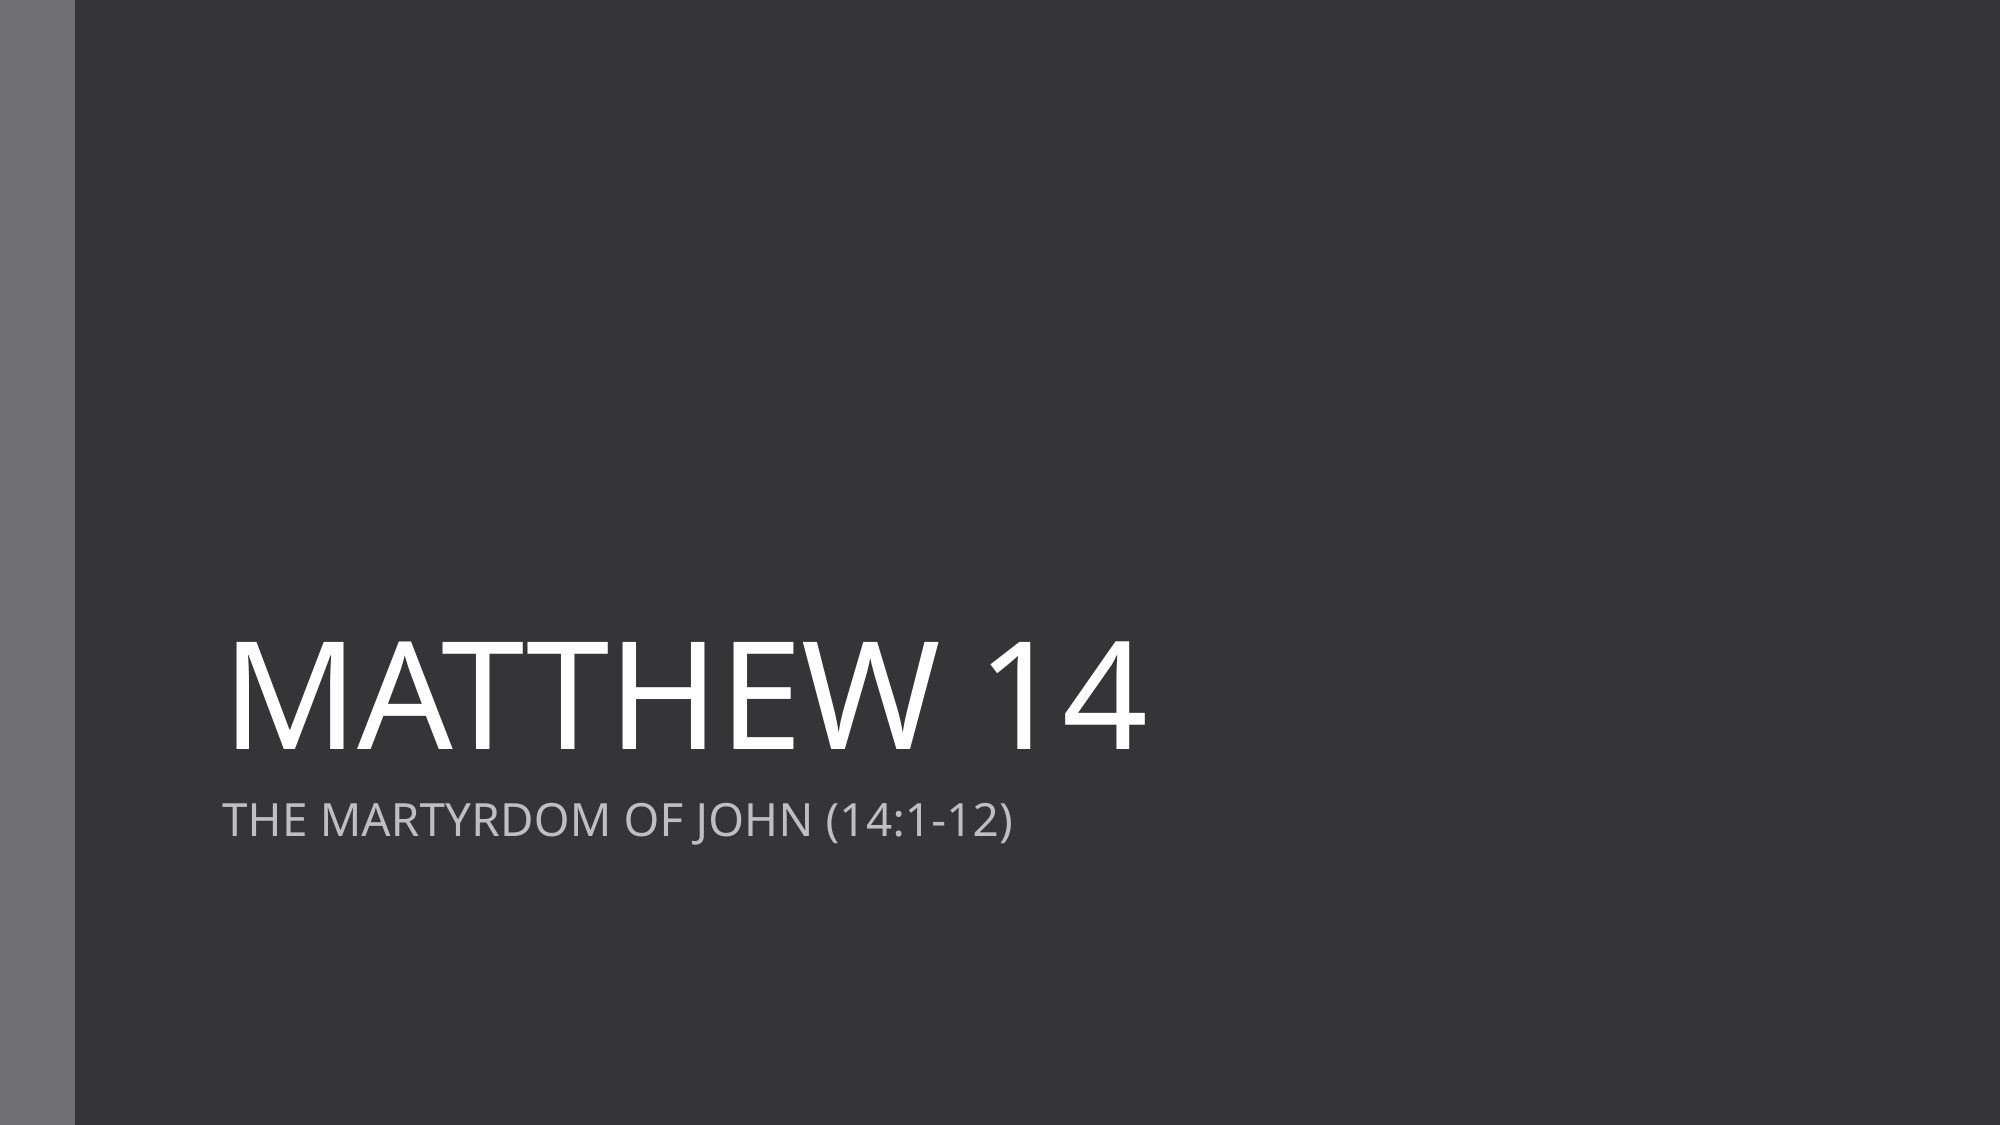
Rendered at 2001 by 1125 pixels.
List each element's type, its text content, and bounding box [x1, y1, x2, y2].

subtitle THE MARTYRDOM OF JOHN (14:1-12) [206, 787, 1752, 1066]
title MATTHEW 14 [206, 124, 1752, 787]
